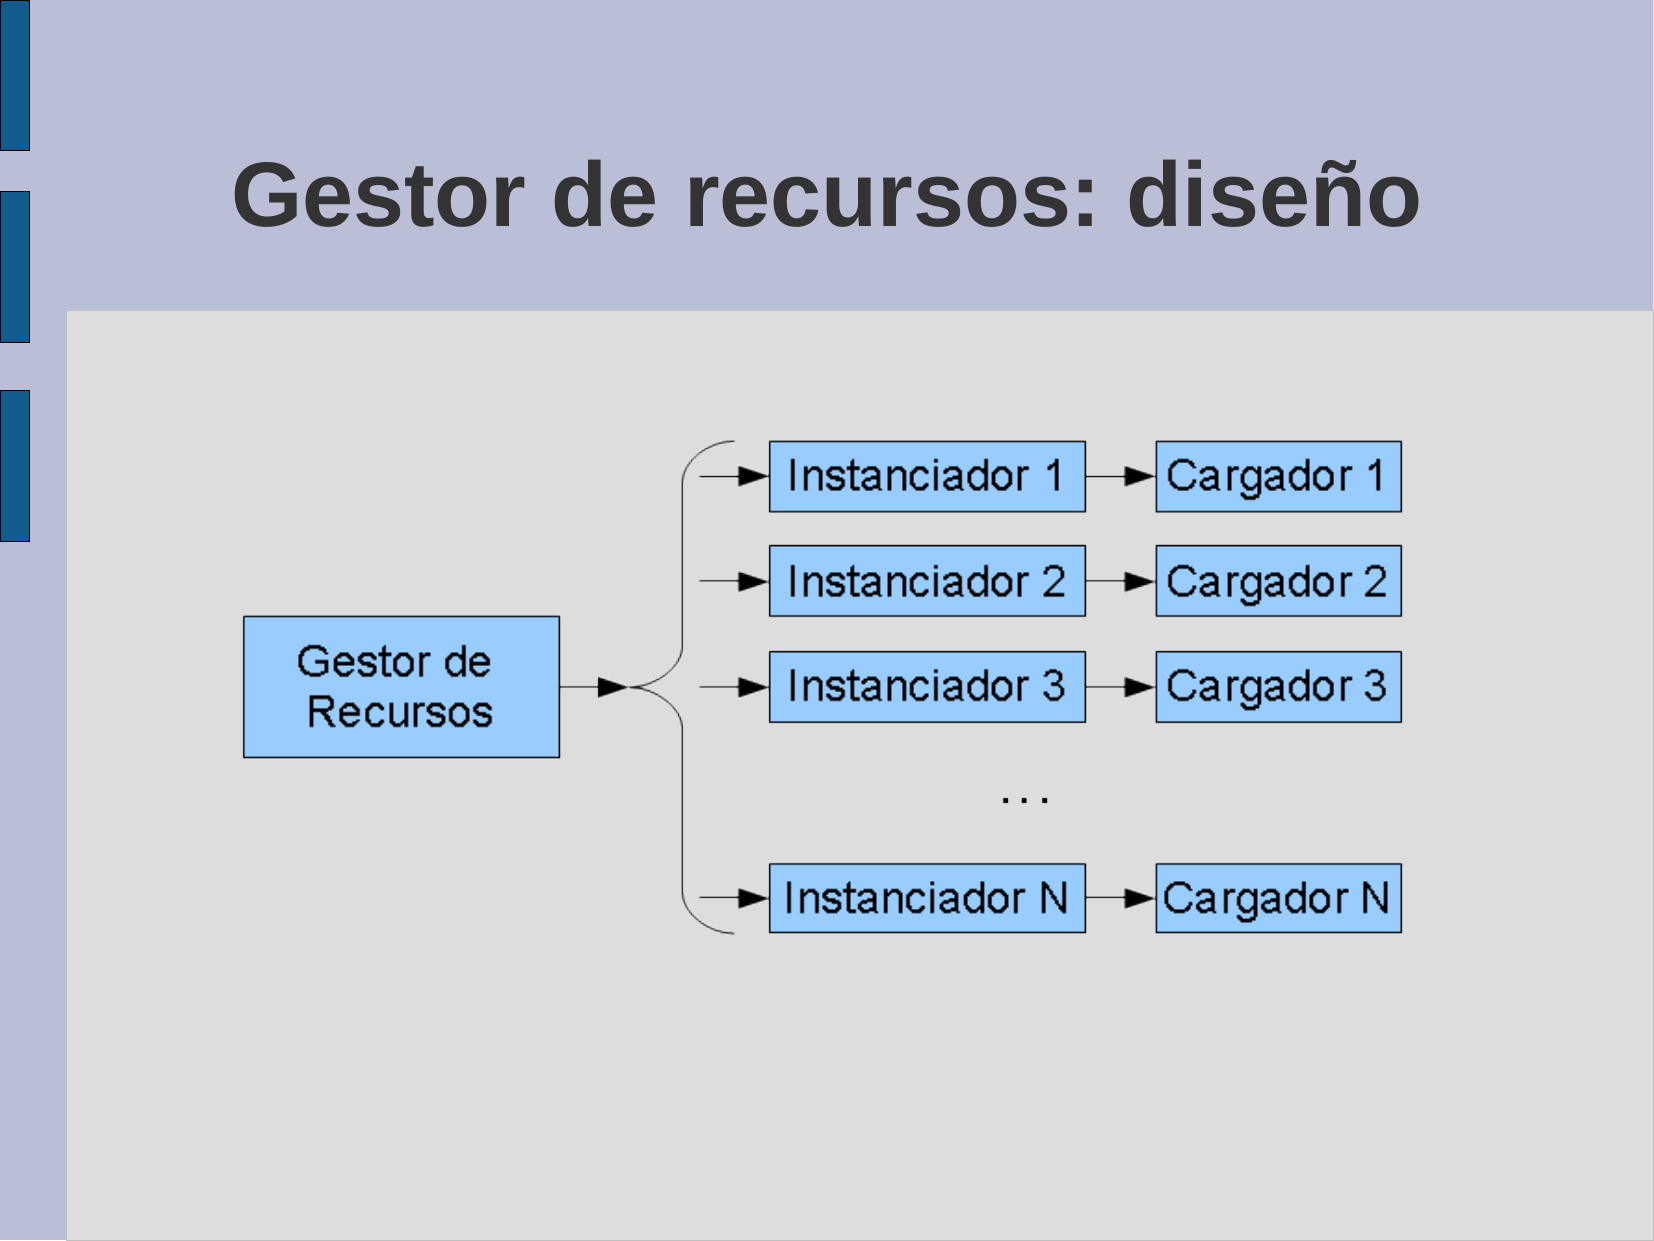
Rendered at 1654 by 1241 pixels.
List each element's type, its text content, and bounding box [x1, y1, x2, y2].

picture [206, 383, 1466, 975]
title Gestor de recursos: diseño [121, 91, 1534, 299]
